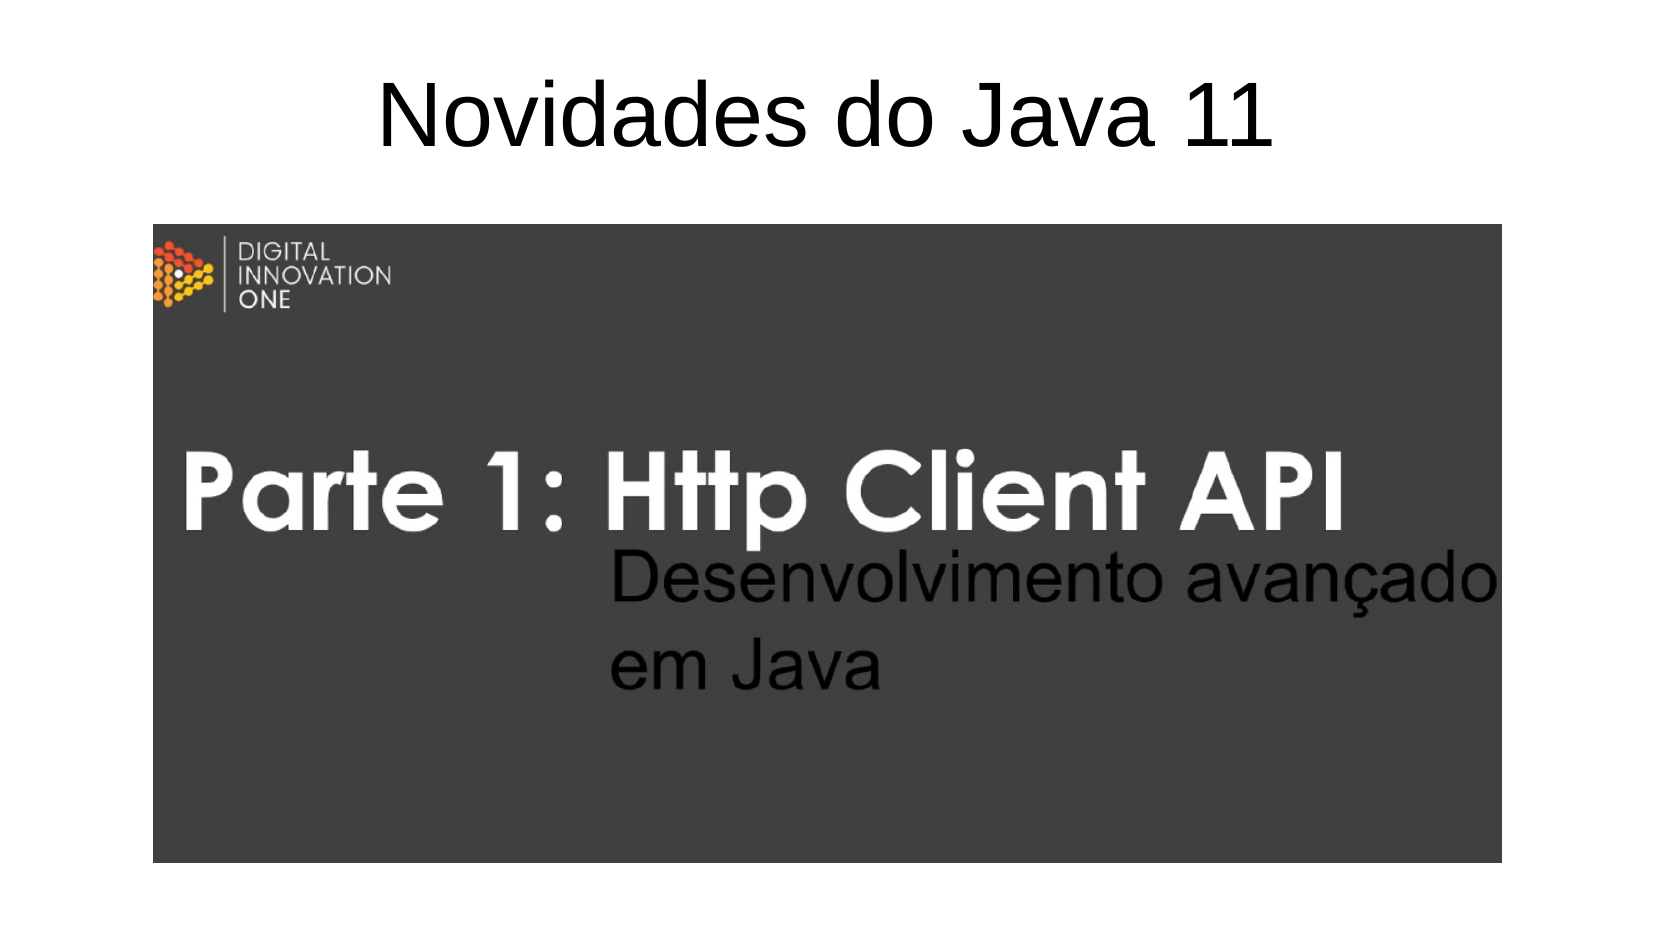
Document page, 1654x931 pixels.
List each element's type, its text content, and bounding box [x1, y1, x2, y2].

picture [153, 224, 1502, 863]
title Novidades do Java 11 [82, 37, 1571, 193]
